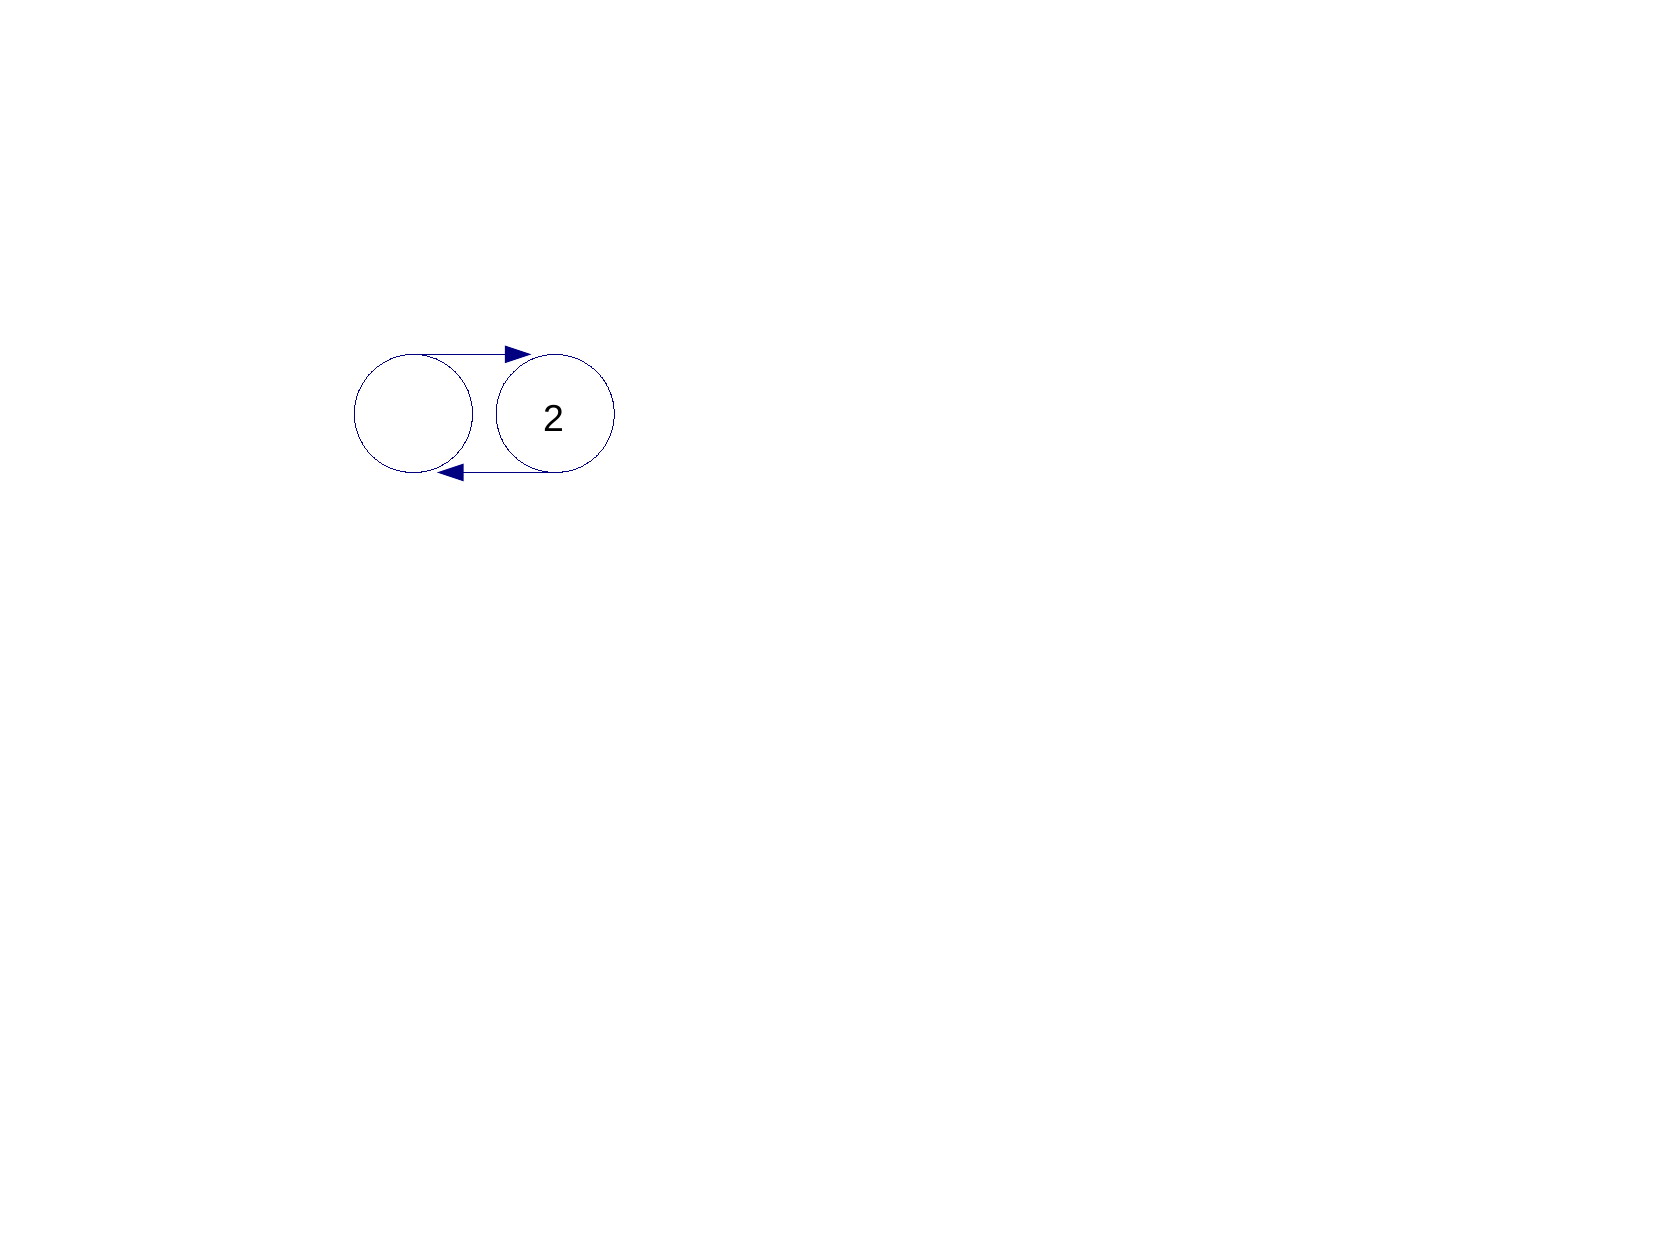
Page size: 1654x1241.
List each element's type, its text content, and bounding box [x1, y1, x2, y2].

text_box 2 [528, 389, 579, 447]
